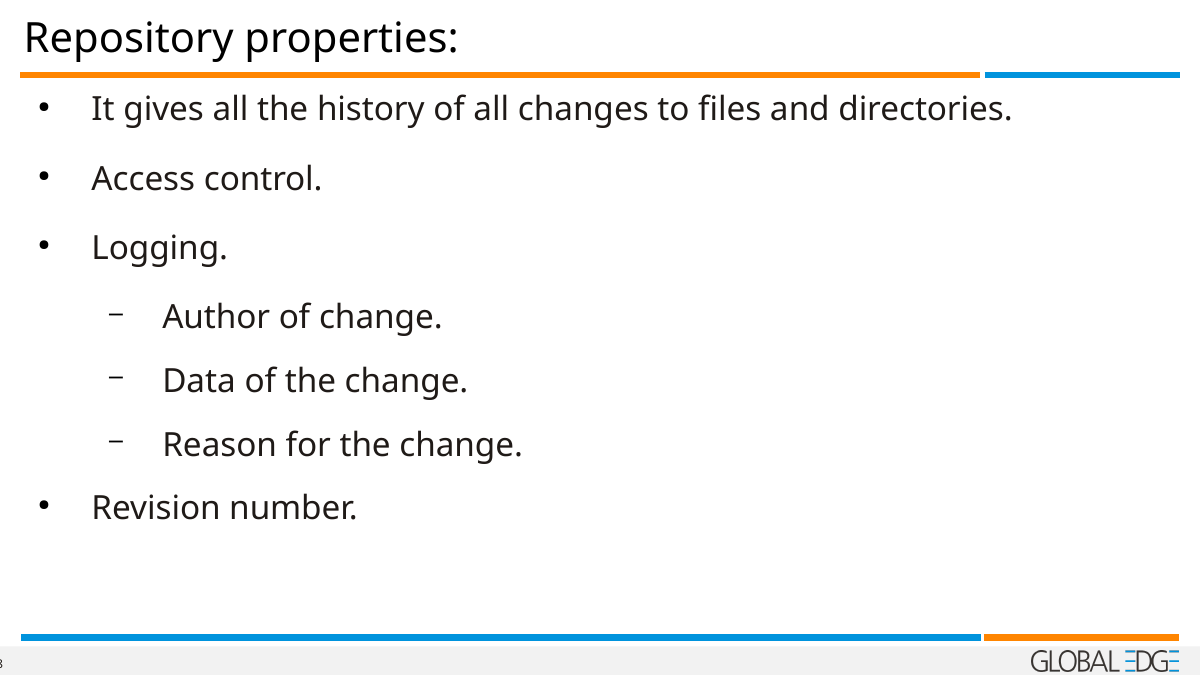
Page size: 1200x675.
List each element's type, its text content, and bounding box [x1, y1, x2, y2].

list It gives all the history of all changes to files and directories. Access control. Logging. Author of change. Data of the change. Reason for the change. Revision number. [20, 87, 1179, 628]
picture [1031, 650, 1179, 672]
title Repository properties: [12, 9, 1088, 63]
